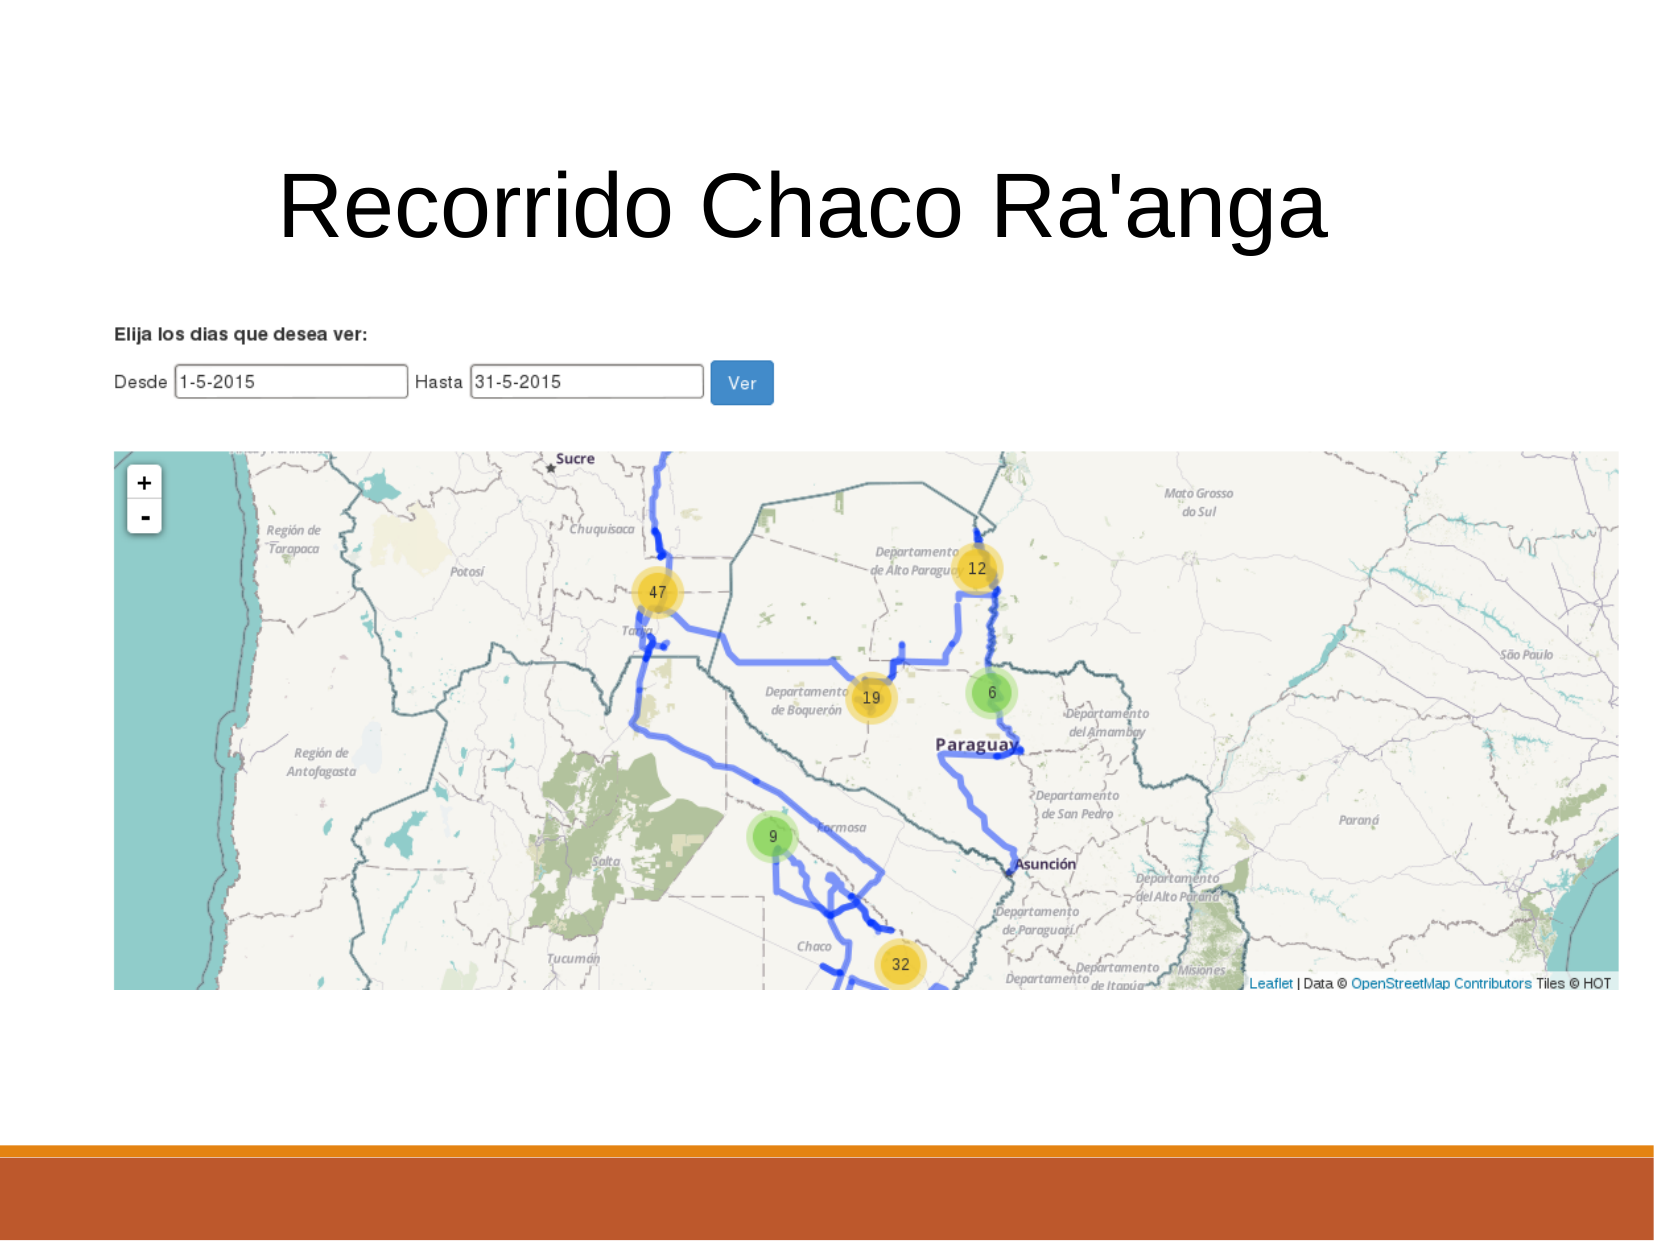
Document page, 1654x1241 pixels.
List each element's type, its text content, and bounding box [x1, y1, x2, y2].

picture [101, 313, 1636, 990]
title Recorrido Chaco Ra'anga [59, 99, 1548, 308]
